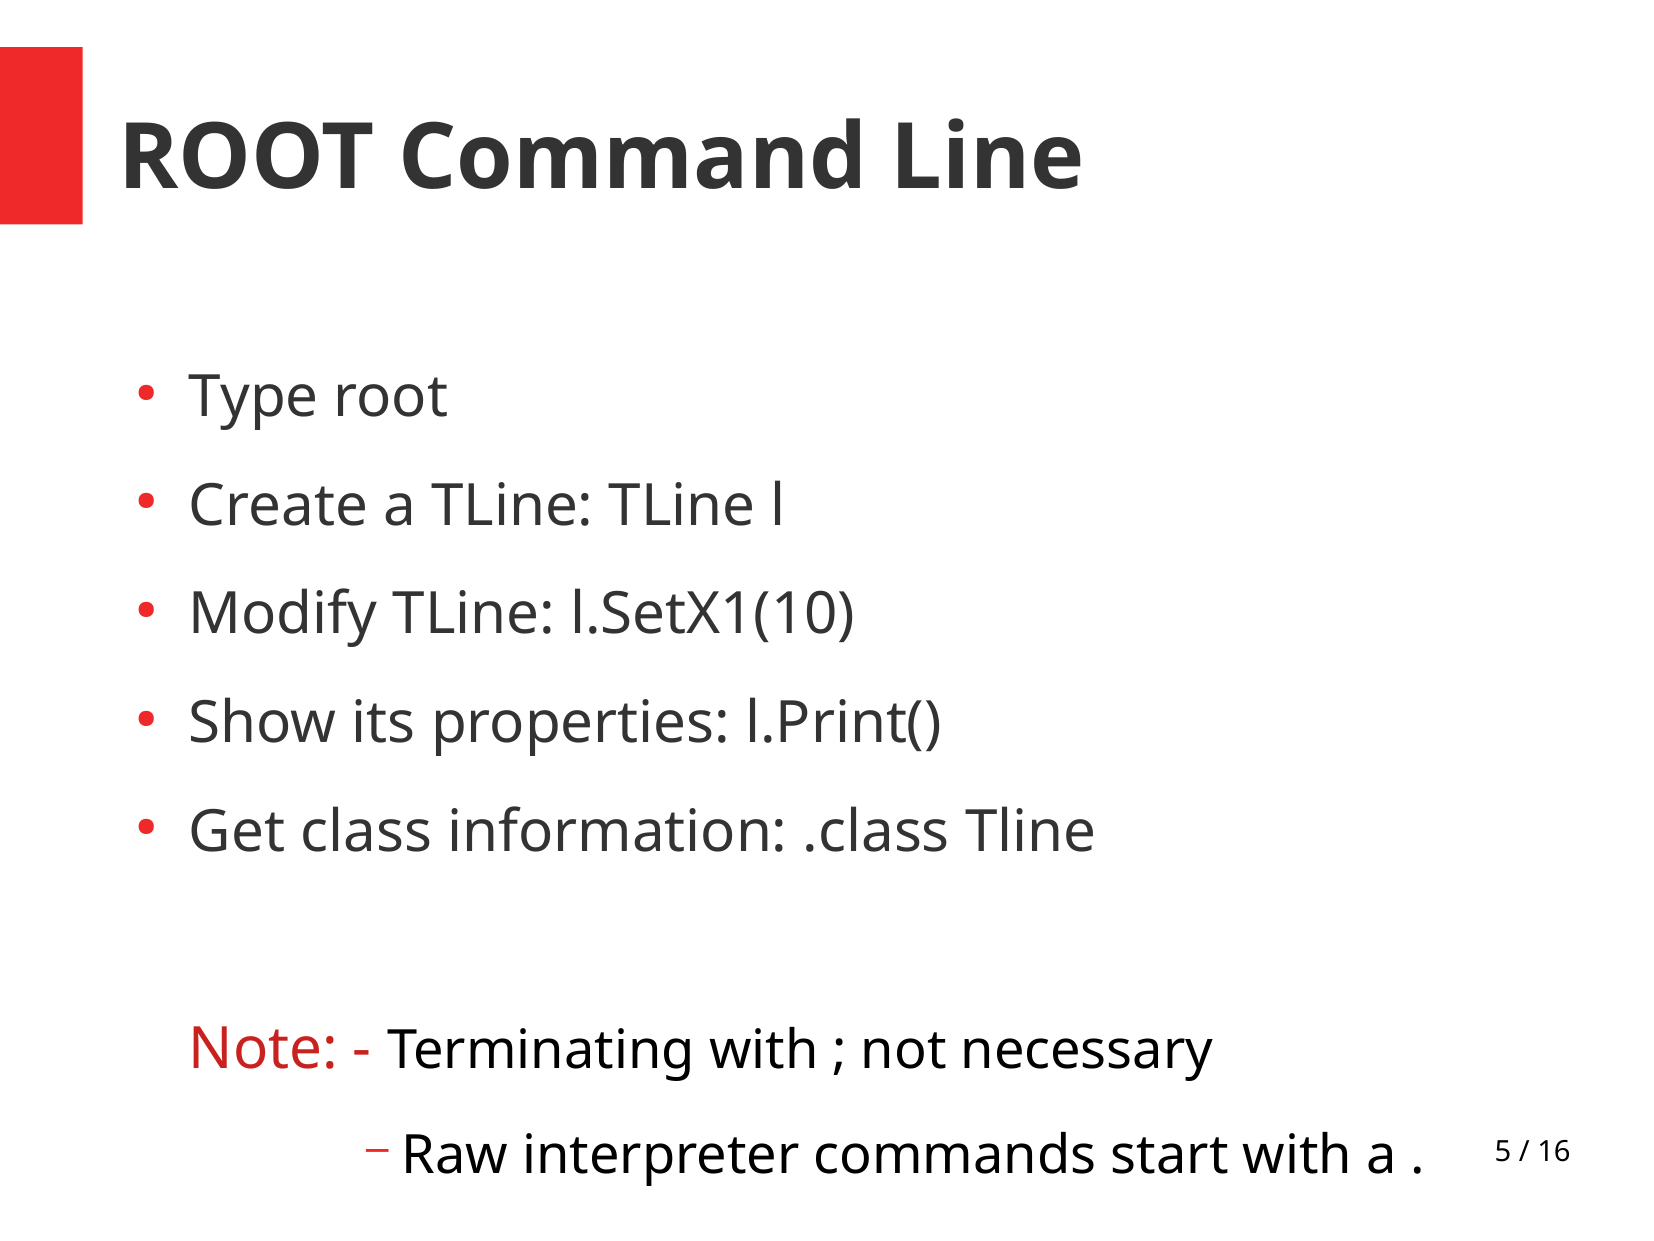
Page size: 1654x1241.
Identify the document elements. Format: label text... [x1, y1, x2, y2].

list Type root Create a TLine: TLine l Modify TLine: l.SetX1(10) Show its properties: l.Print() Get class information: .class Tline Note: - Terminating with ; not necessary Raw interpreter commands start with a . [118, 354, 1536, 1074]
title ROOT Command Line [118, 49, 1571, 257]
